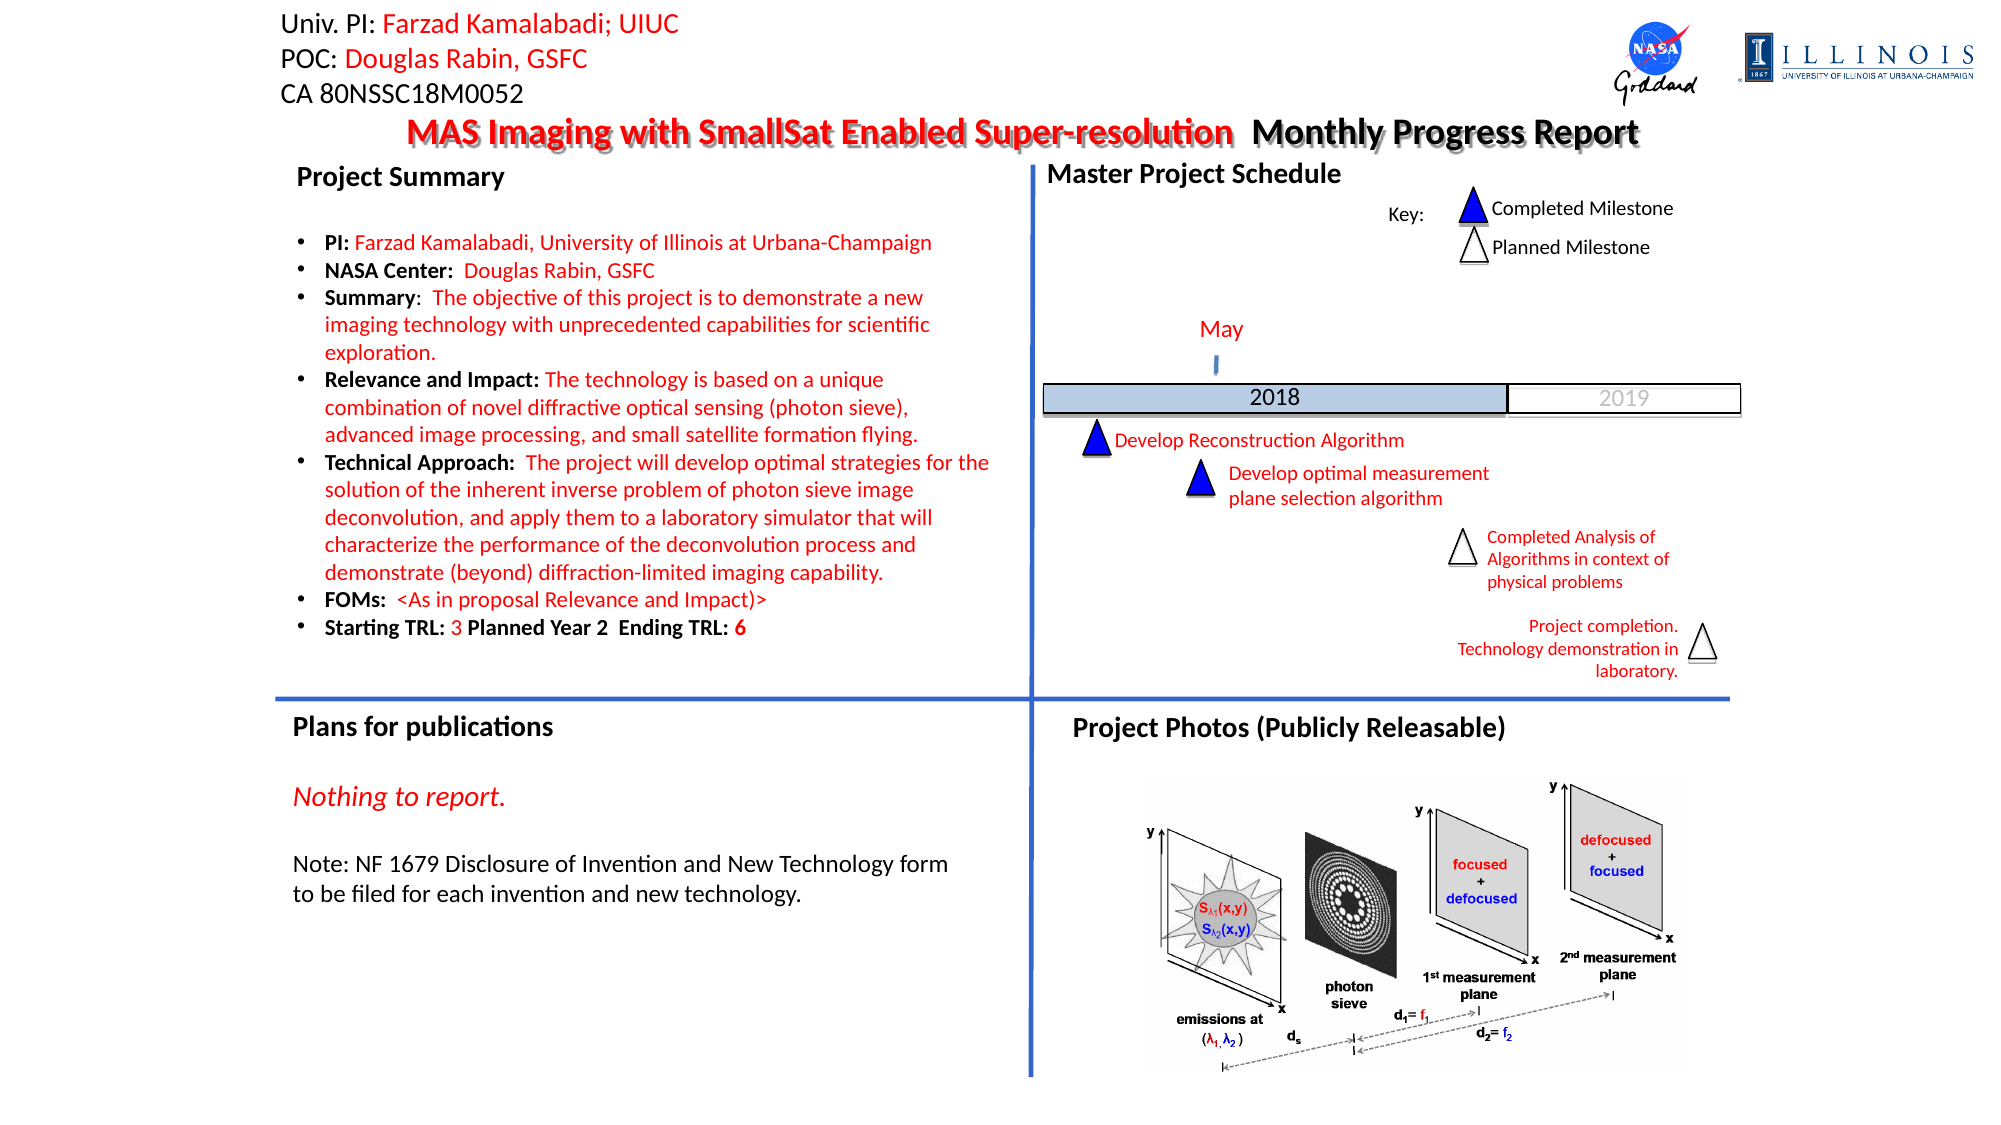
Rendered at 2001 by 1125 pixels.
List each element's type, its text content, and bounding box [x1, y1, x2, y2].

text_box Univ. PI: Farzad Kamalabadi; UIUC POC: Douglas Rabin, GSFC CA 80NSSC18M0052 [265, 0, 870, 117]
text_box [1459, 187, 1488, 223]
text_box [1316, 384, 1507, 413]
text_box Project Photos (Publicly Releasable) [1058, 700, 1522, 786]
text_box MAS Imaging with SmallSat Enabled Super-resolution Monthly Progress Report [870, 92, 1686, 168]
text_box Completed Milestone [1477, 187, 1688, 227]
text_box Key: [1373, 193, 1439, 233]
text_box Develop Reconstruction Algorithm [1100, 419, 1250, 460]
text_box Project completion. Technology demonstration in laboratory. [1440, 606, 1693, 644]
text_box Develop optimal measurement plane selection algorithm [1214, 452, 1561, 493]
text_box 2018 [1234, 373, 1316, 418]
text_box Plans for publications Nothing to report. Note: NF 1679 Disclosure of Invention and New Technology form to be filed for each invention and new technology. [277, 700, 988, 950]
text_box May [1138, 305, 1305, 350]
text_box Planned Milestone [1477, 226, 1665, 267]
text_box [1082, 419, 1112, 455]
text_box Completed Analysis of Algorithms in context of physical problems [1472, 517, 1691, 555]
text_box 2019 [1584, 374, 1665, 419]
picture [1572, 10, 1974, 112]
text_box Master Project Schedule [1032, 147, 1357, 197]
picture [1143, 774, 1686, 1074]
text_box [1186, 459, 1215, 495]
text_box [1043, 384, 1234, 413]
text_box Project Summary PI: Farzad Kamalabadi, University of Illinois at Urbana-Champaign NASA Center: Douglas Rabin, GSFC Summary: The objective of this project is to demonstrate a new imaging technology with unprecedented capabilities for scientific exploration. Relevance and Impact: The technology is based on a unique combination of novel diffractive optical sensing (photon sieve), advanced image processing, and small satellite formation flying. Technical Approach: The project will develop optimal strategies for the solution of the inherent inverse problem of photon sieve image deconvolution, and apply them to a laboratory simulator that will characterize the performance of the deconvolution process and demonstrate (beyond) diffraction-limited imaging capability. FOMs: <As in proposal Relevance and Impact)> Starting TRL: 3 Planned Year 2 Ending TRL: 6 [281, 105, 1015, 606]
